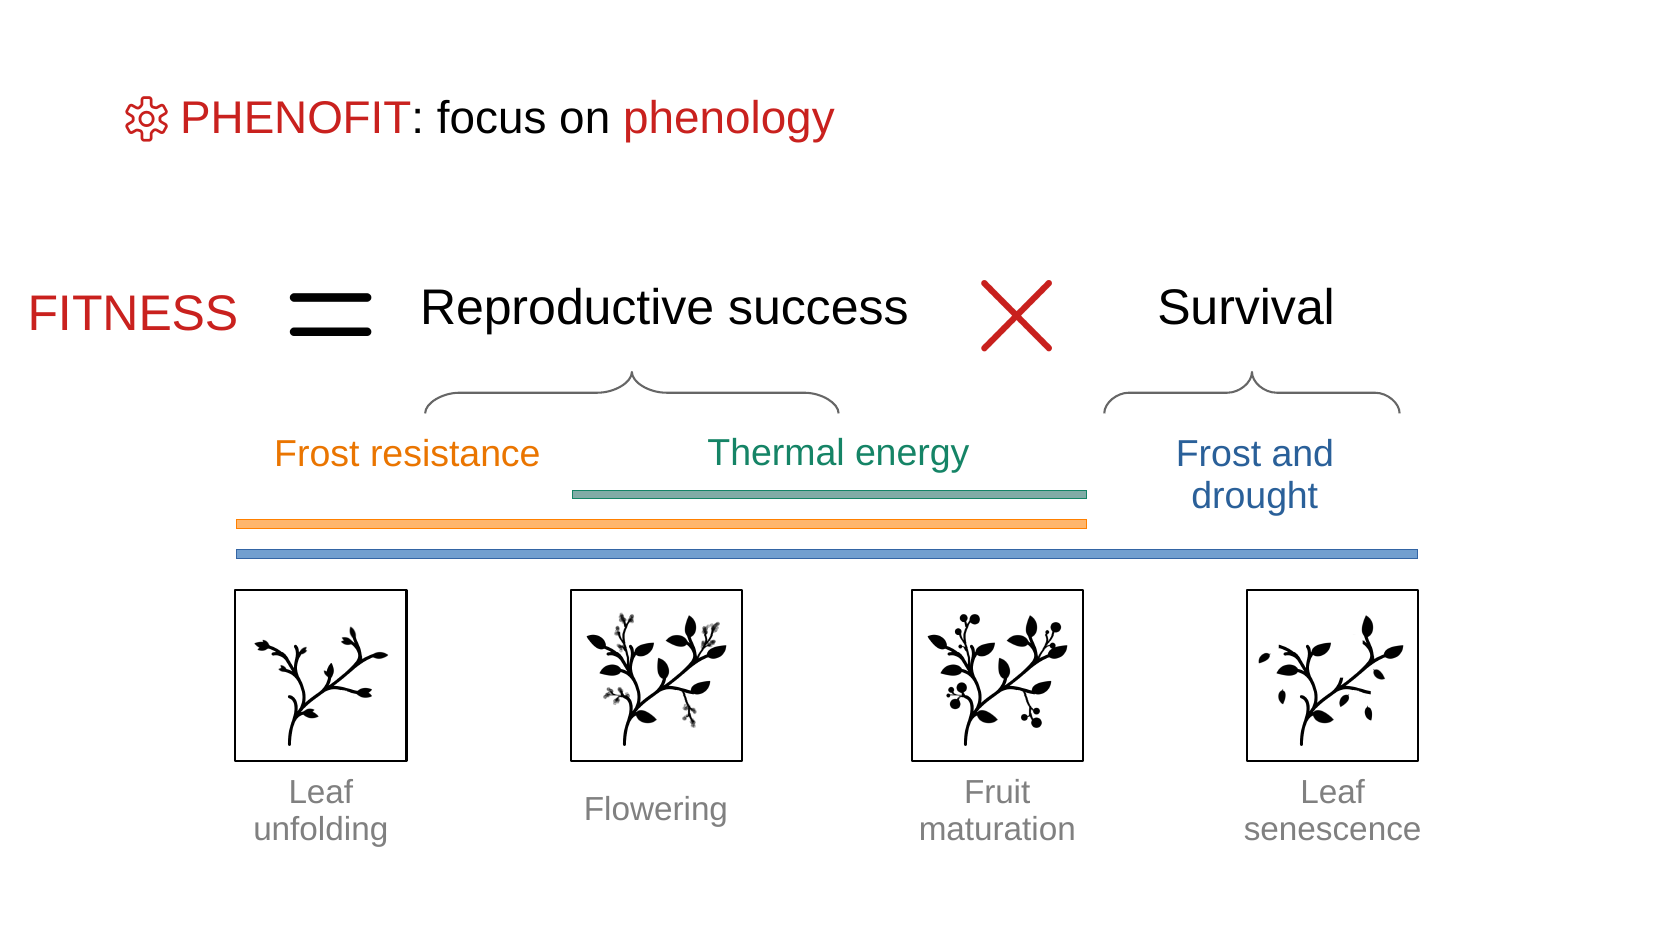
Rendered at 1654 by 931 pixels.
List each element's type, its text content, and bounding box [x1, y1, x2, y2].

text_box Frost resistance [230, 425, 585, 498]
text_box Fruit maturation [891, 765, 1104, 892]
text_box PHENOFIT: focus on phenology [165, 59, 1625, 178]
text_box Leaf senescence [1227, 765, 1439, 892]
picture [571, 590, 741, 760]
picture [912, 590, 1082, 760]
text_box [236, 549, 1418, 559]
text_box Frost and drought [1092, 425, 1418, 524]
picture [236, 590, 406, 760]
text_box [572, 490, 1087, 499]
picture [1248, 590, 1418, 760]
text_box Reproductive success [295, 271, 944, 355]
picture [268, 289, 393, 349]
text_box [236, 519, 1087, 529]
picture [944, 253, 1089, 361]
text_box FITNESS [0, 271, 266, 355]
text_box Survival [1089, 271, 1441, 355]
text_box Thermal energy [690, 424, 987, 497]
text_box Flowering [550, 783, 762, 856]
text_box Leaf unfolding [215, 765, 427, 892]
picture [111, 88, 182, 148]
